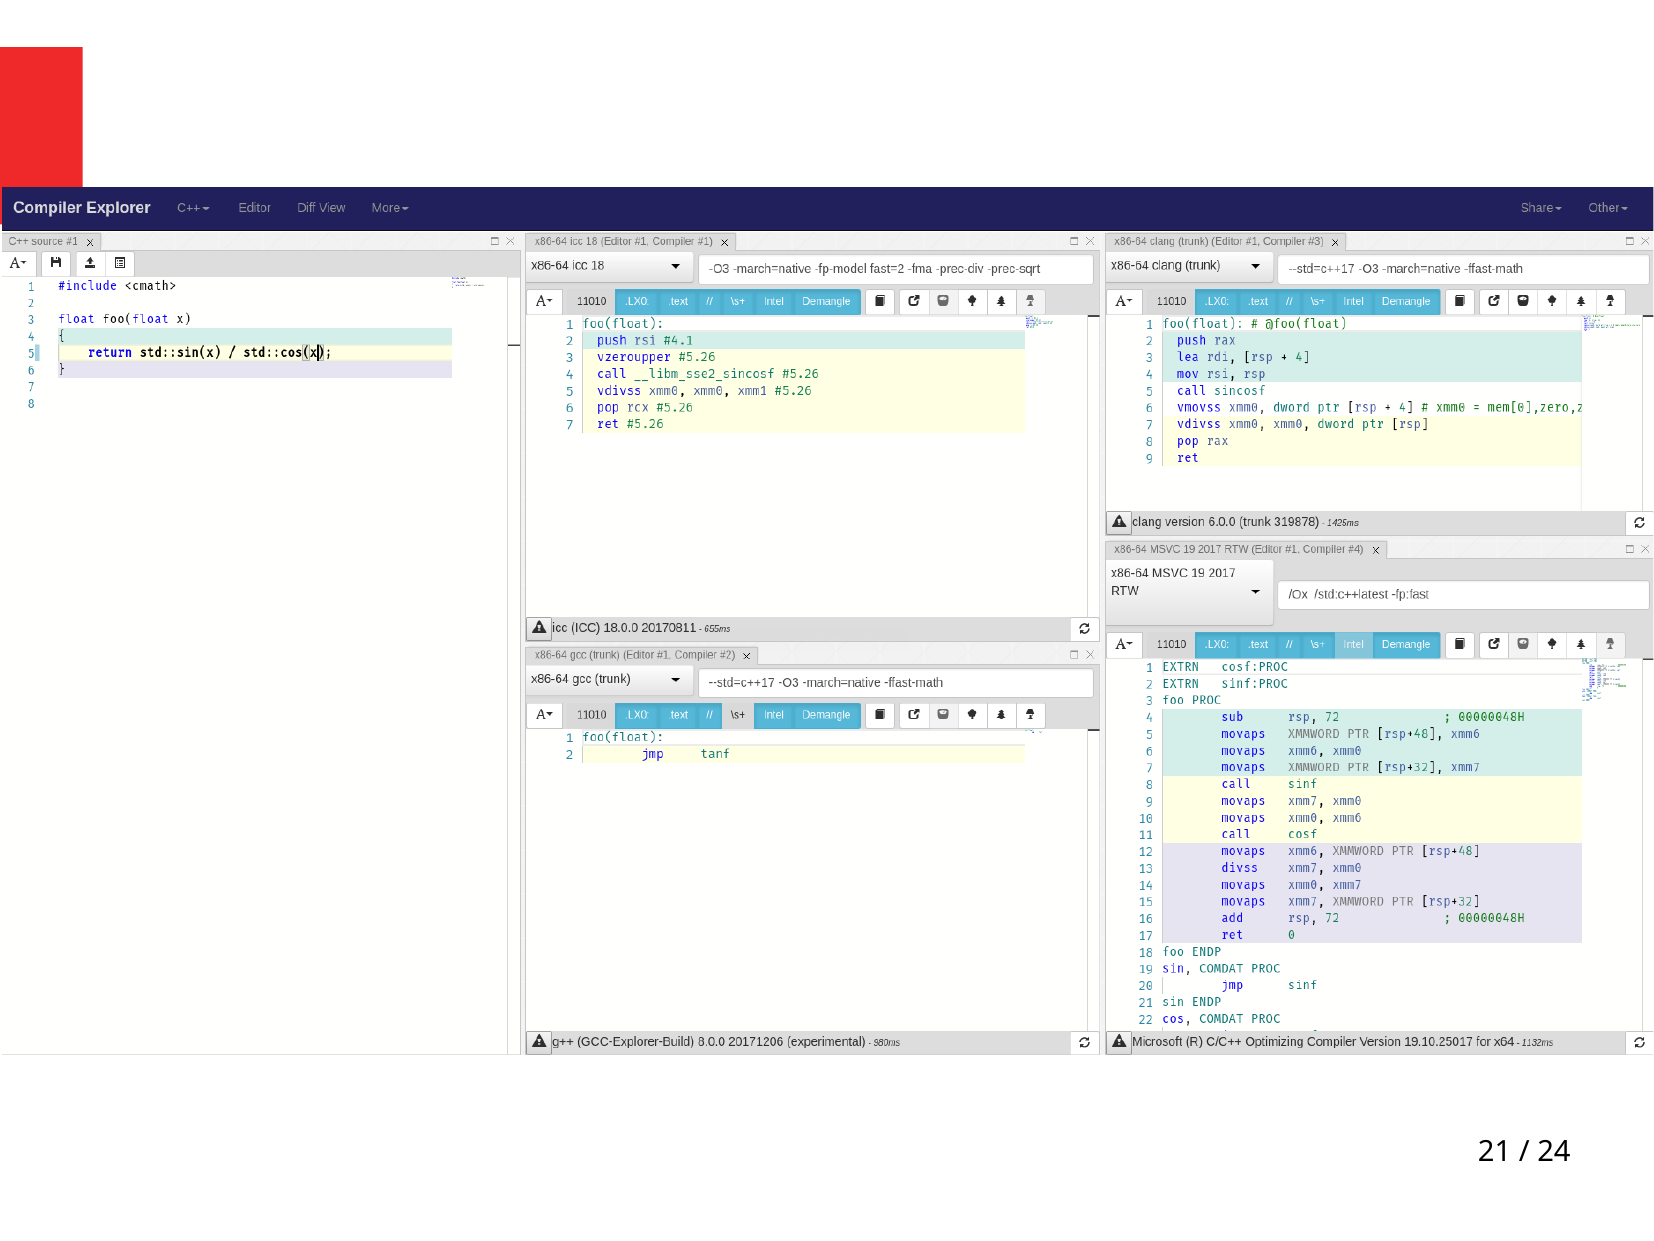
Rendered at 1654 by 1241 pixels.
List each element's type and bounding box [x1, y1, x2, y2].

picture [2, 187, 1654, 1055]
